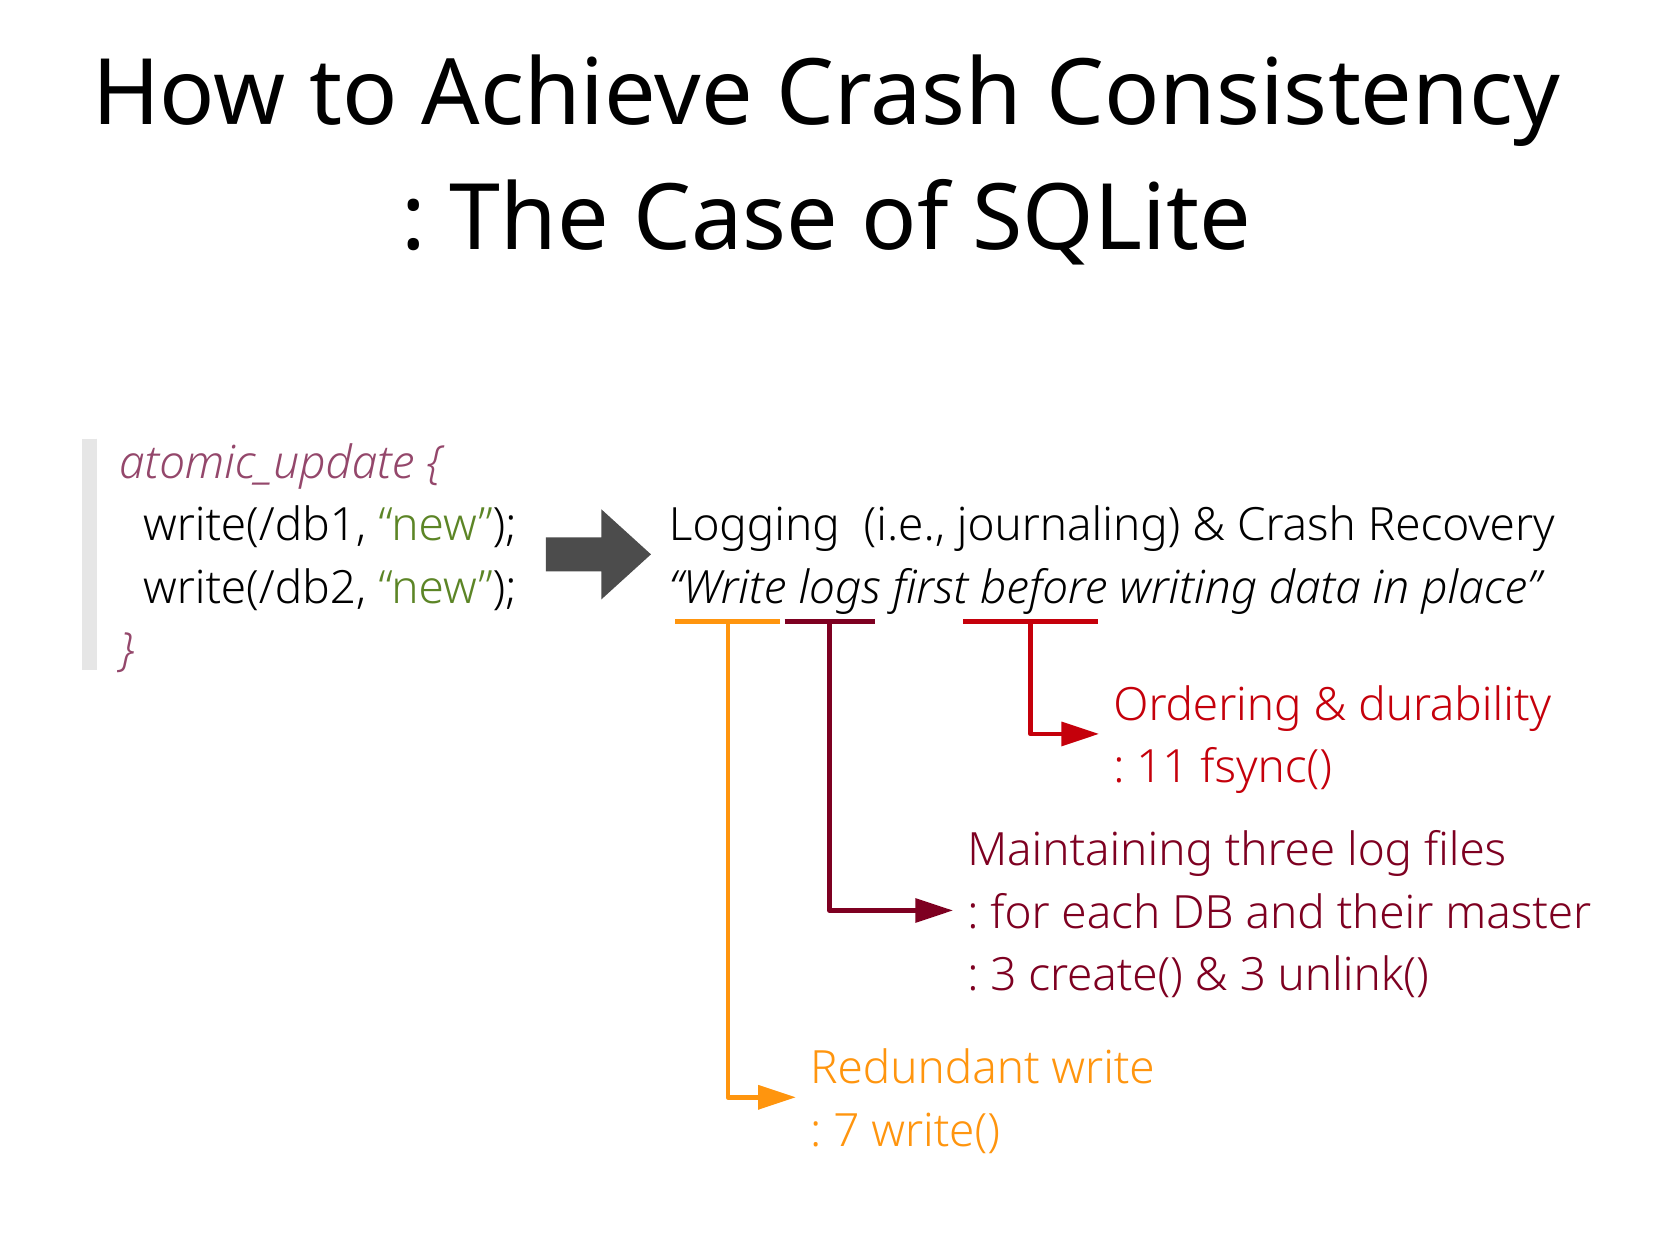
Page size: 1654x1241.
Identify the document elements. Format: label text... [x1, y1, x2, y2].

text_box Maintaining three log files : for each DB and their master : 3 create() & 3 unlink() [952, 809, 1625, 1012]
text_box Redundant write : 7 write() [795, 1027, 1342, 1168]
text_box Ordering & durability : 11 fsync() [1098, 664, 1646, 804]
text_box atomic_update { write(/db1, “new”); write(/db2, “new”); } [104, 421, 570, 687]
title How to Achieve Crash Consistency : The Case of SQLite [82, 25, 1571, 277]
text_box [545, 509, 651, 600]
text_box Logging (i.e., journaling) & Crash Recovery “Write logs first before writing data in place” [654, 484, 1631, 625]
